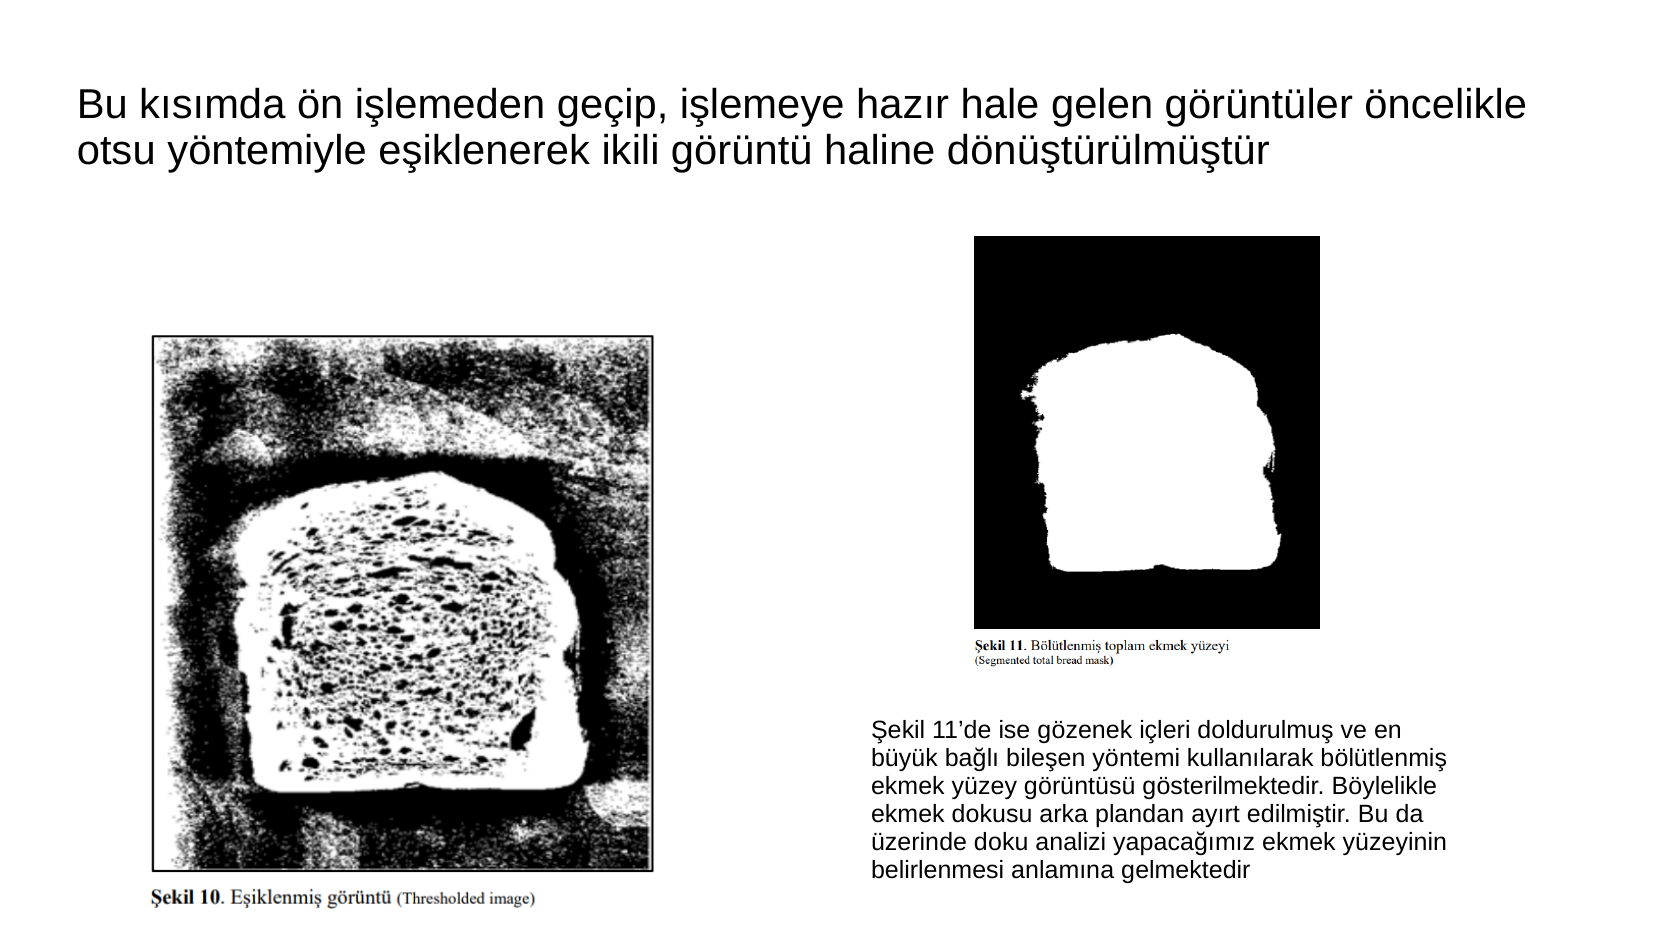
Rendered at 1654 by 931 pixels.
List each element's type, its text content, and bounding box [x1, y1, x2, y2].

text_box Şekil 11’de ise gözenek içleri doldurulmuş ve en büyük bağlı bileşen yöntemi kullanılarak bölütlenmiş ekmek yüzey görüntüsü gösterilmektedir. Böylelikle ekmek dokusu arka plandan ayırt edilmiştir. Bu da üzerinde doku analizi yapacağımız ekmek yüzeyinin belirlenmesi anlamına gelmektedir [856, 708, 1477, 916]
list Bu kısımda ön işlemeden geçip, işlemeye hazır hale gelen görüntüler öncelikle otsu yöntemiyle eşiklenerek ikili görüntü haline dönüştürülmüştür [76, 80, 1565, 621]
picture [147, 324, 679, 922]
picture [974, 236, 1320, 669]
